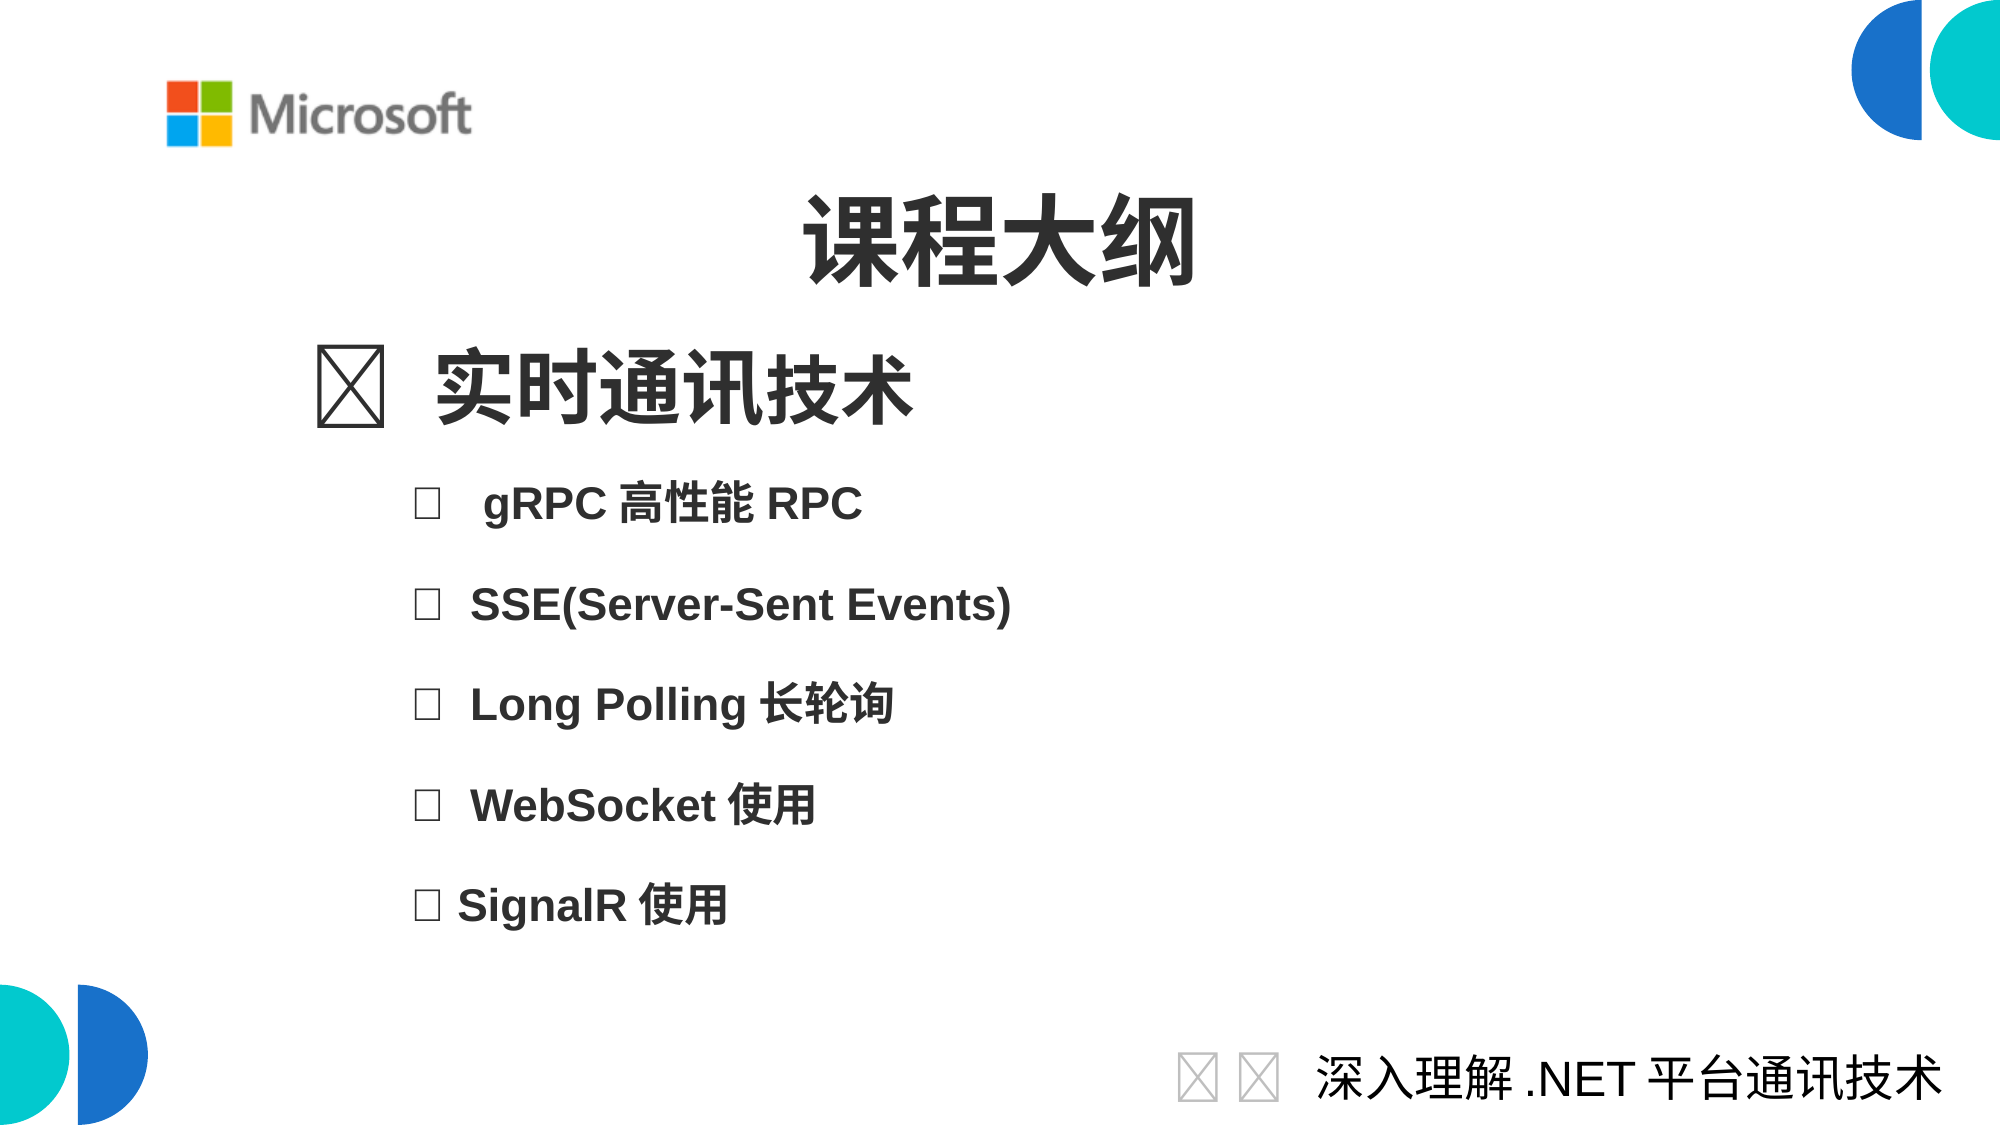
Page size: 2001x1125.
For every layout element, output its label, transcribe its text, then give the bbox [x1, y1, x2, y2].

text_box ✅ 实时通讯技术 [295, 277, 1802, 461]
text_box 🚀 gRPC高性能RPC 🚀 SSE(Server-Sent Events) 🚀 Long Polling长轮询 🚀 WebSocket使用 🚀 SignalR使用 [395, 466, 1725, 650]
picture [85, 41, 552, 189]
subtitle 🚀 🚀 深入理解.NET平台通讯技术 [1173, 1046, 1952, 1107]
title 课程大纲 [138, 145, 1862, 332]
